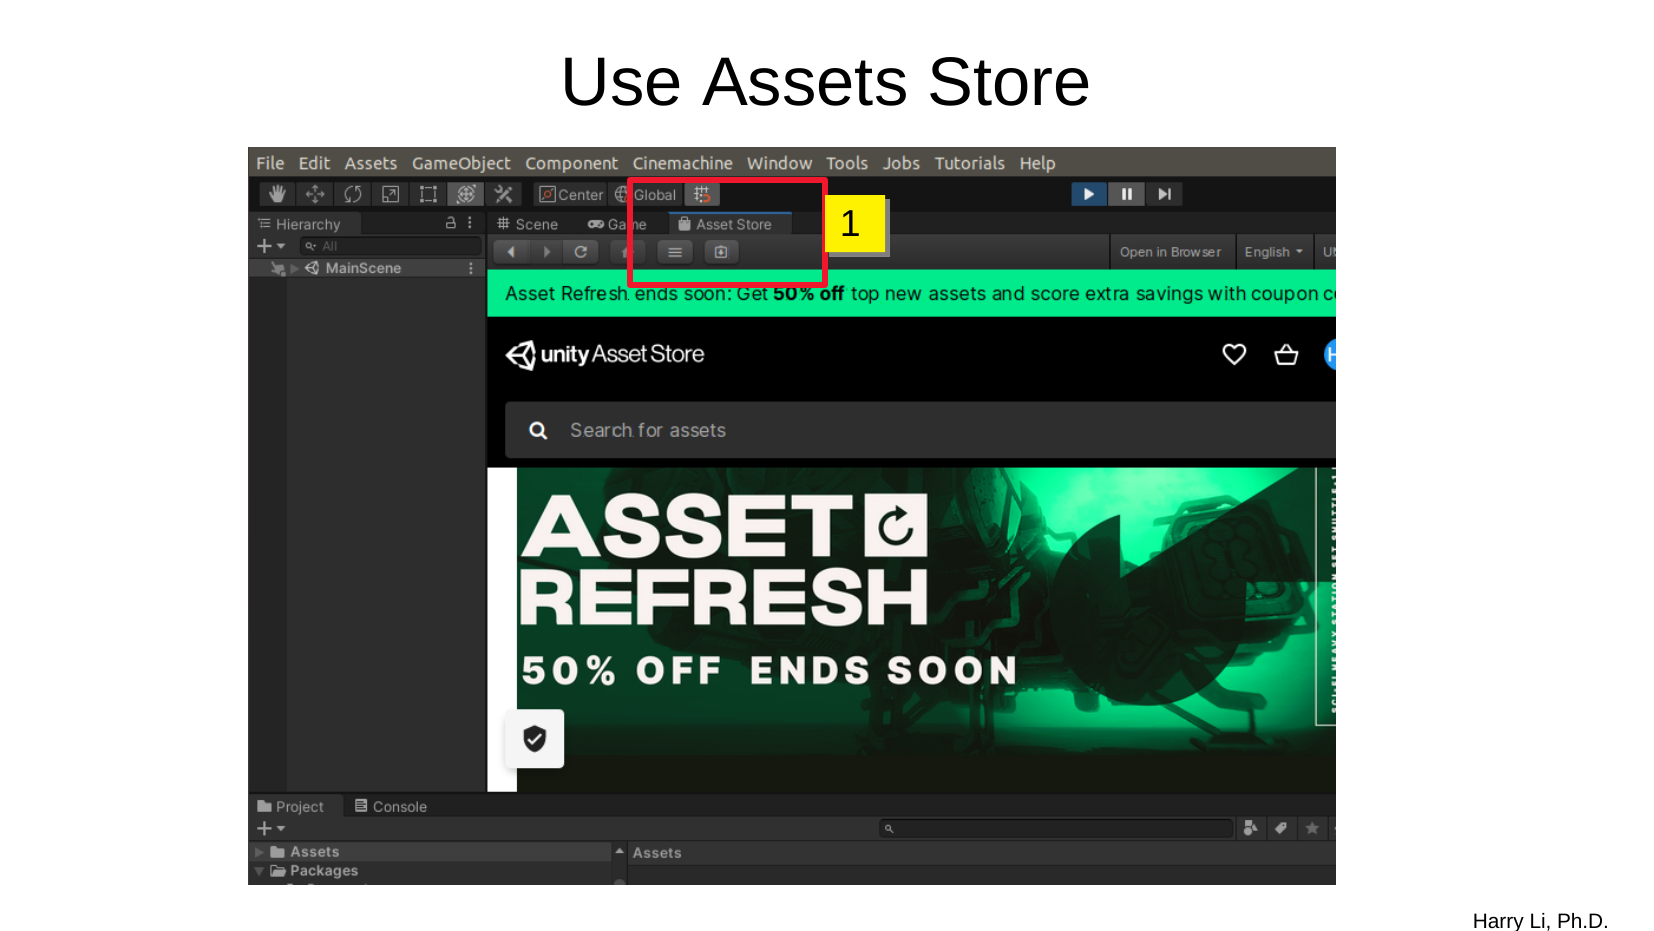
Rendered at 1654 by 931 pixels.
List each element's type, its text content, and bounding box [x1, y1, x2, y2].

text_box 1 [825, 195, 886, 253]
title Use Assets Store [82, 1, 1571, 157]
picture [248, 147, 1336, 886]
text_box Harry Li, Ph.D. [1458, 900, 1654, 925]
